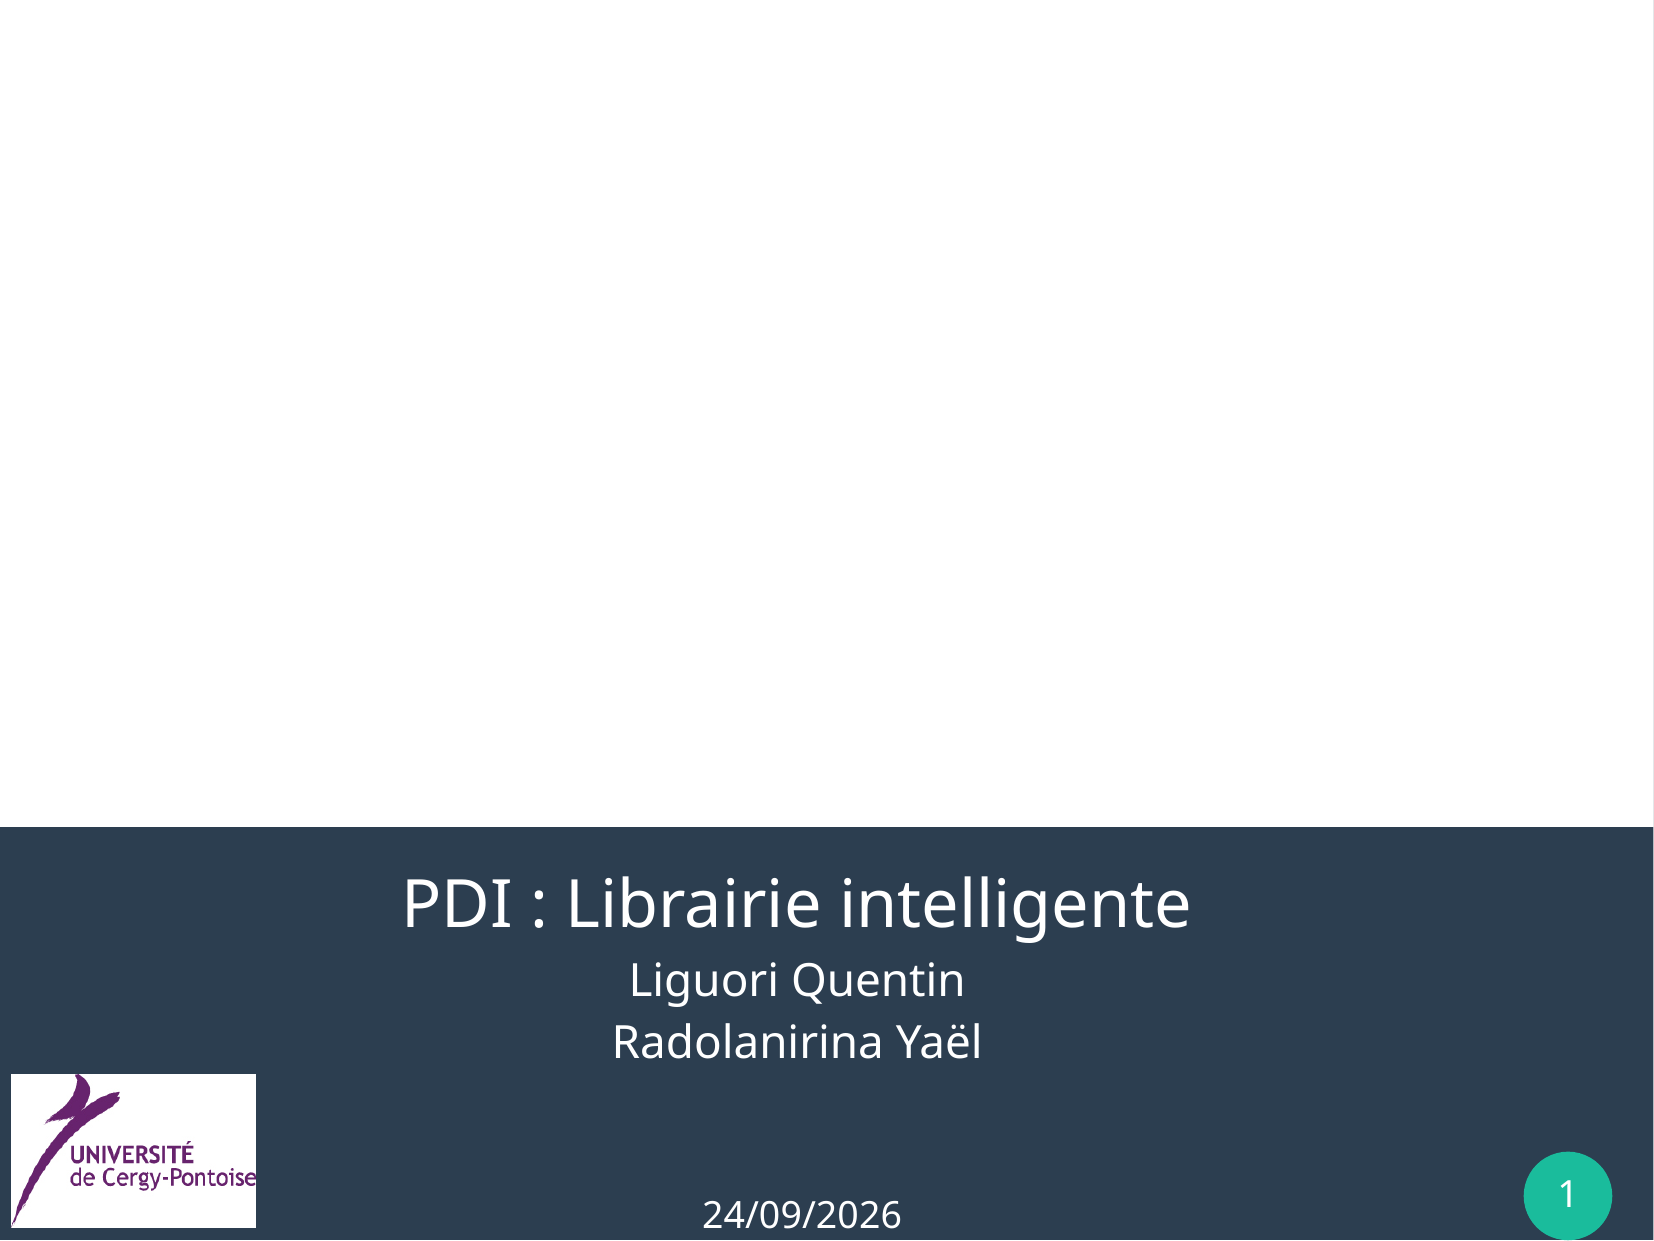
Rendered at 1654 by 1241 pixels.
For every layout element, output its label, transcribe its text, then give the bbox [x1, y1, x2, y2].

list PDI : Librairie intelligente Liguori Quentin Radolanirina Yaël [188, 856, 1406, 1241]
picture [11, 1074, 188, 1228]
